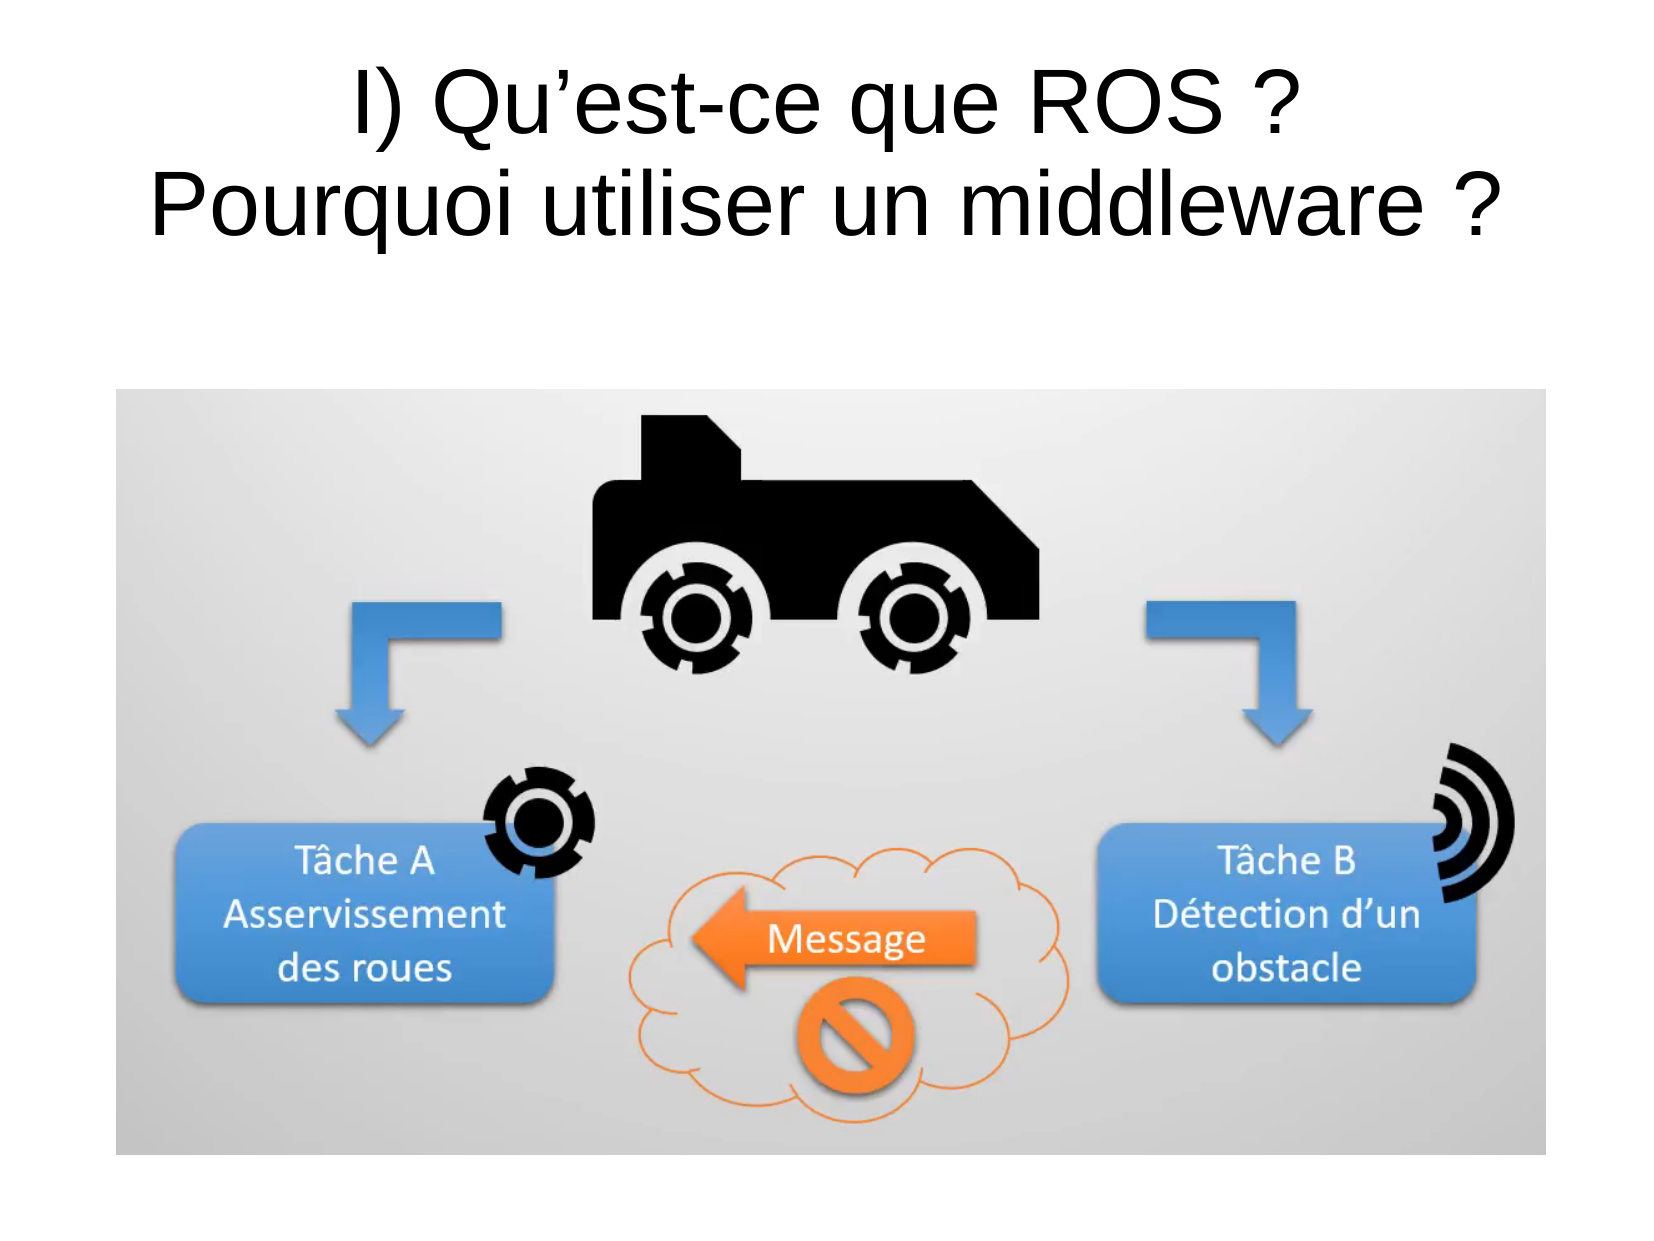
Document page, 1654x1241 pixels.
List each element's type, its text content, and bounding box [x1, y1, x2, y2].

picture [116, 389, 1546, 1156]
title I) Qu’est-ce que ROS ? Pourquoi utiliser un middleware ? [82, 49, 1571, 257]
